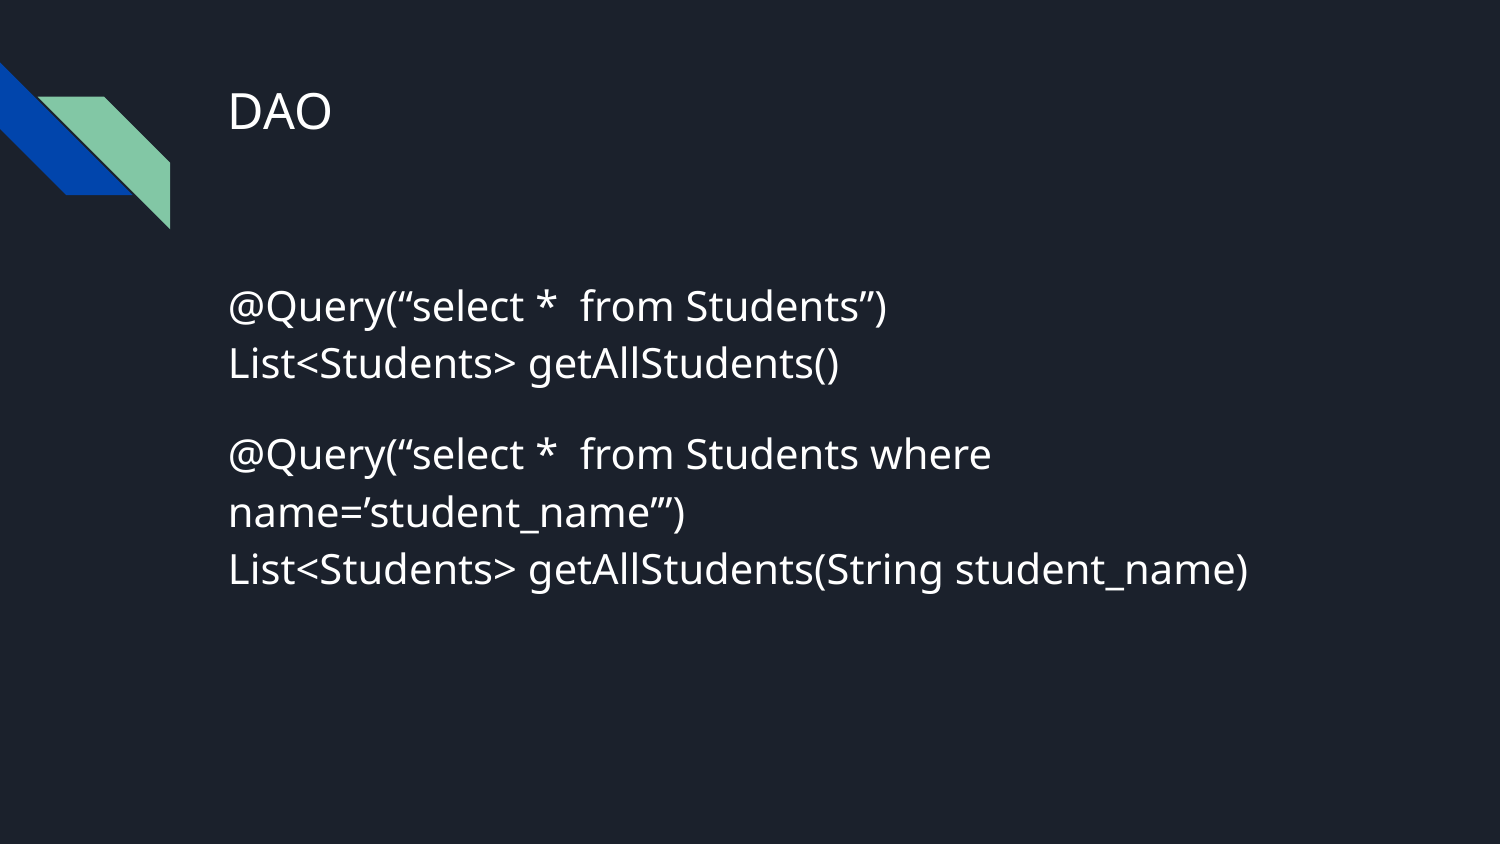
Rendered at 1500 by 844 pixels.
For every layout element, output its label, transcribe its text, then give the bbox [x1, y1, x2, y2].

list @Query(“select * from Students”) List<Students> getAllStudents() @Query(“select * from Students where name=’student_name’”) List<Students> getAllStudents(String student_name) [212, 257, 1368, 735]
title DAO [212, 64, 1368, 215]
